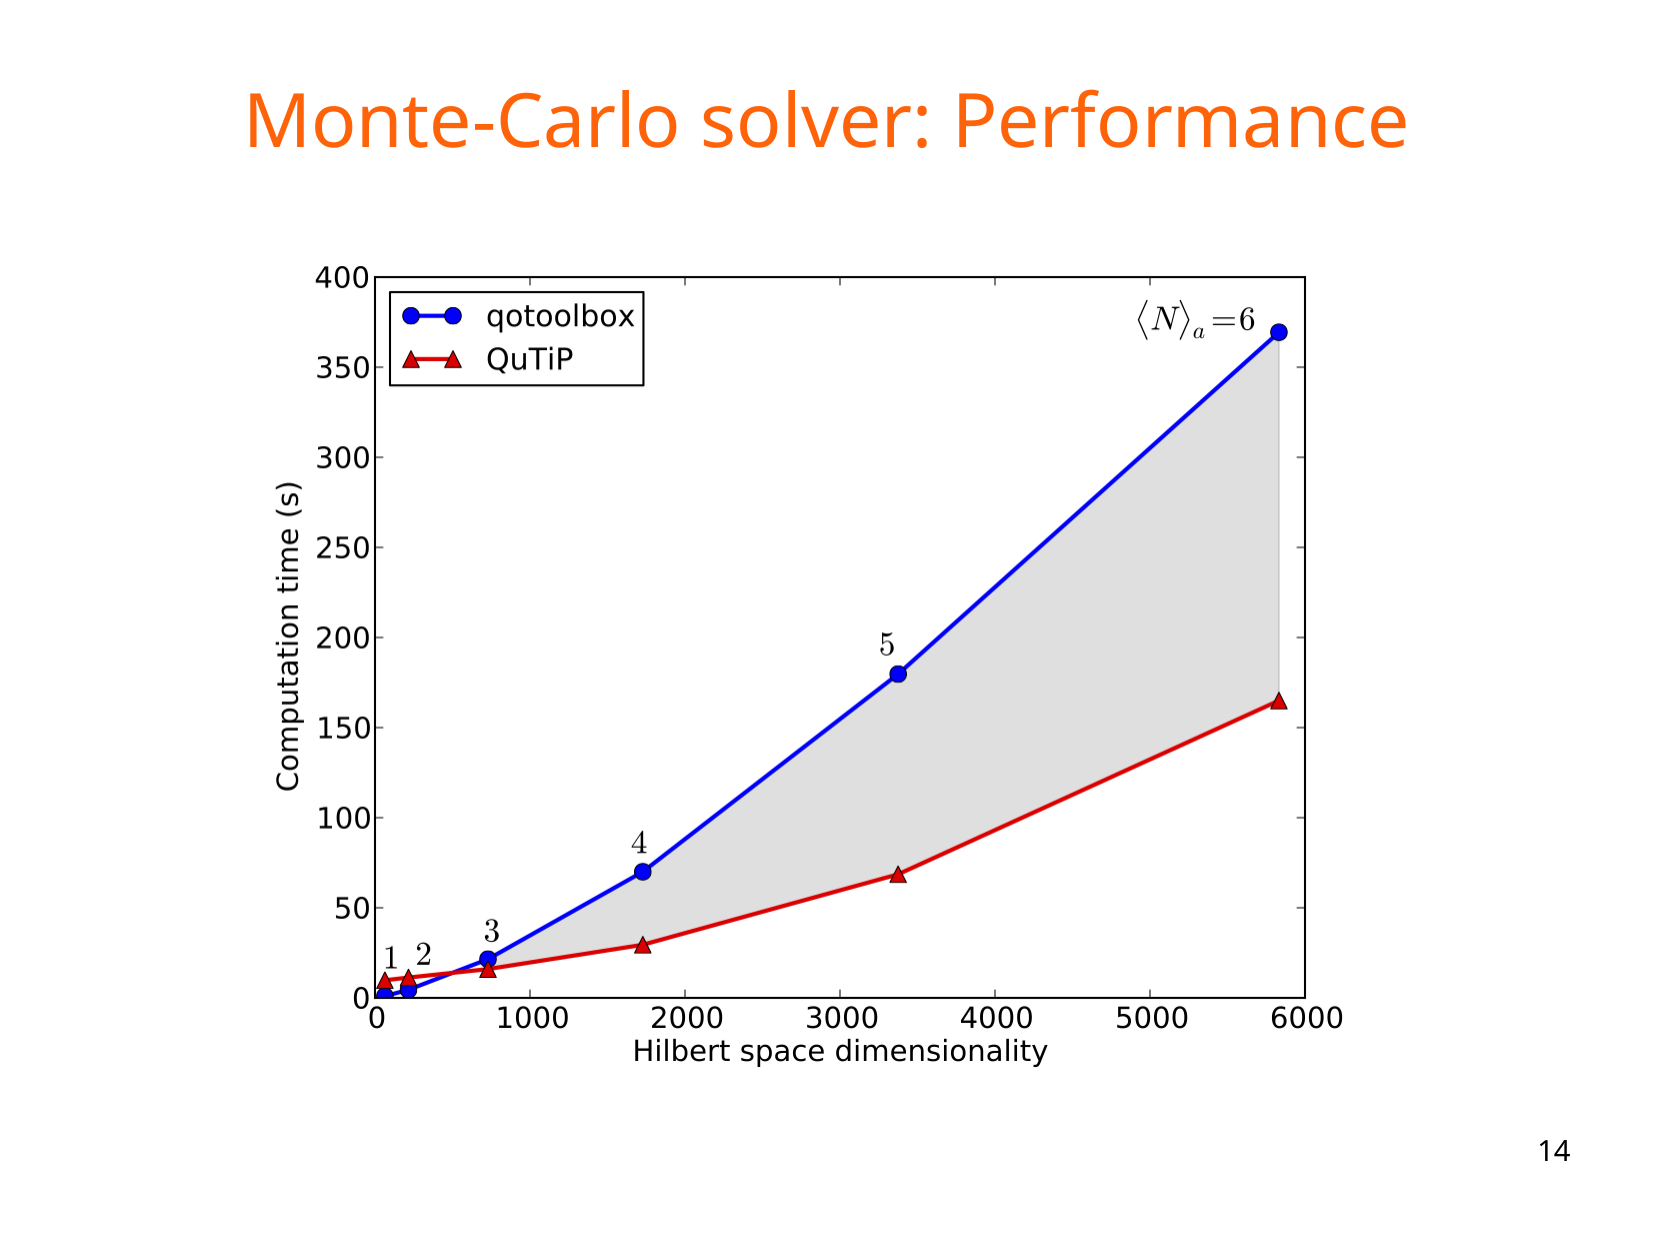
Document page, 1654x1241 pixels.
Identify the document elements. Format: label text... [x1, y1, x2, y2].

title Monte-Carlo solver: Performance [82, 49, 1571, 188]
picture [225, 187, 1425, 1088]
